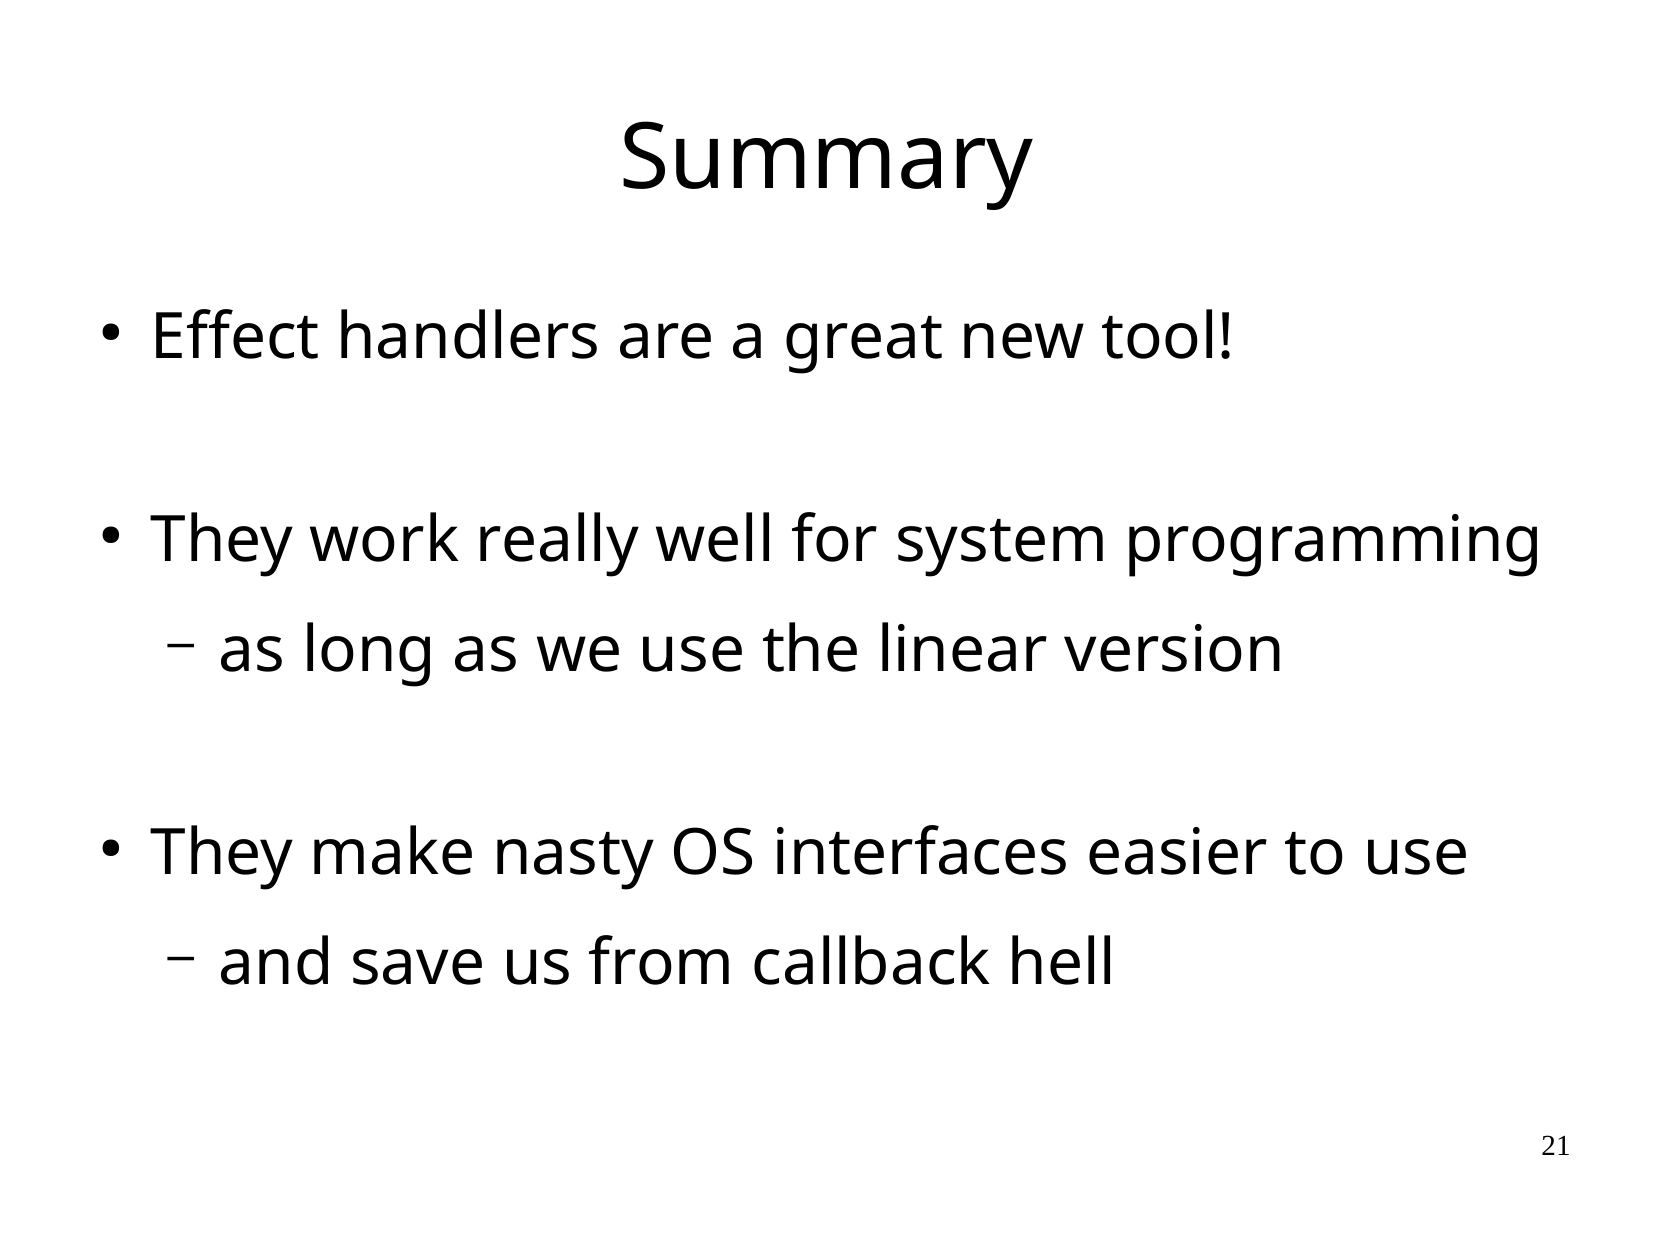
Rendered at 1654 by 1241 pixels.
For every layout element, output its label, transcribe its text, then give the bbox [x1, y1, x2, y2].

list Effect handlers are a great new tool! They work really well for system programming as long as we use the linear version They make nasty OS interfaces easier to use and save us from callback hell [82, 290, 1571, 1010]
title Summary [82, 49, 1571, 257]
